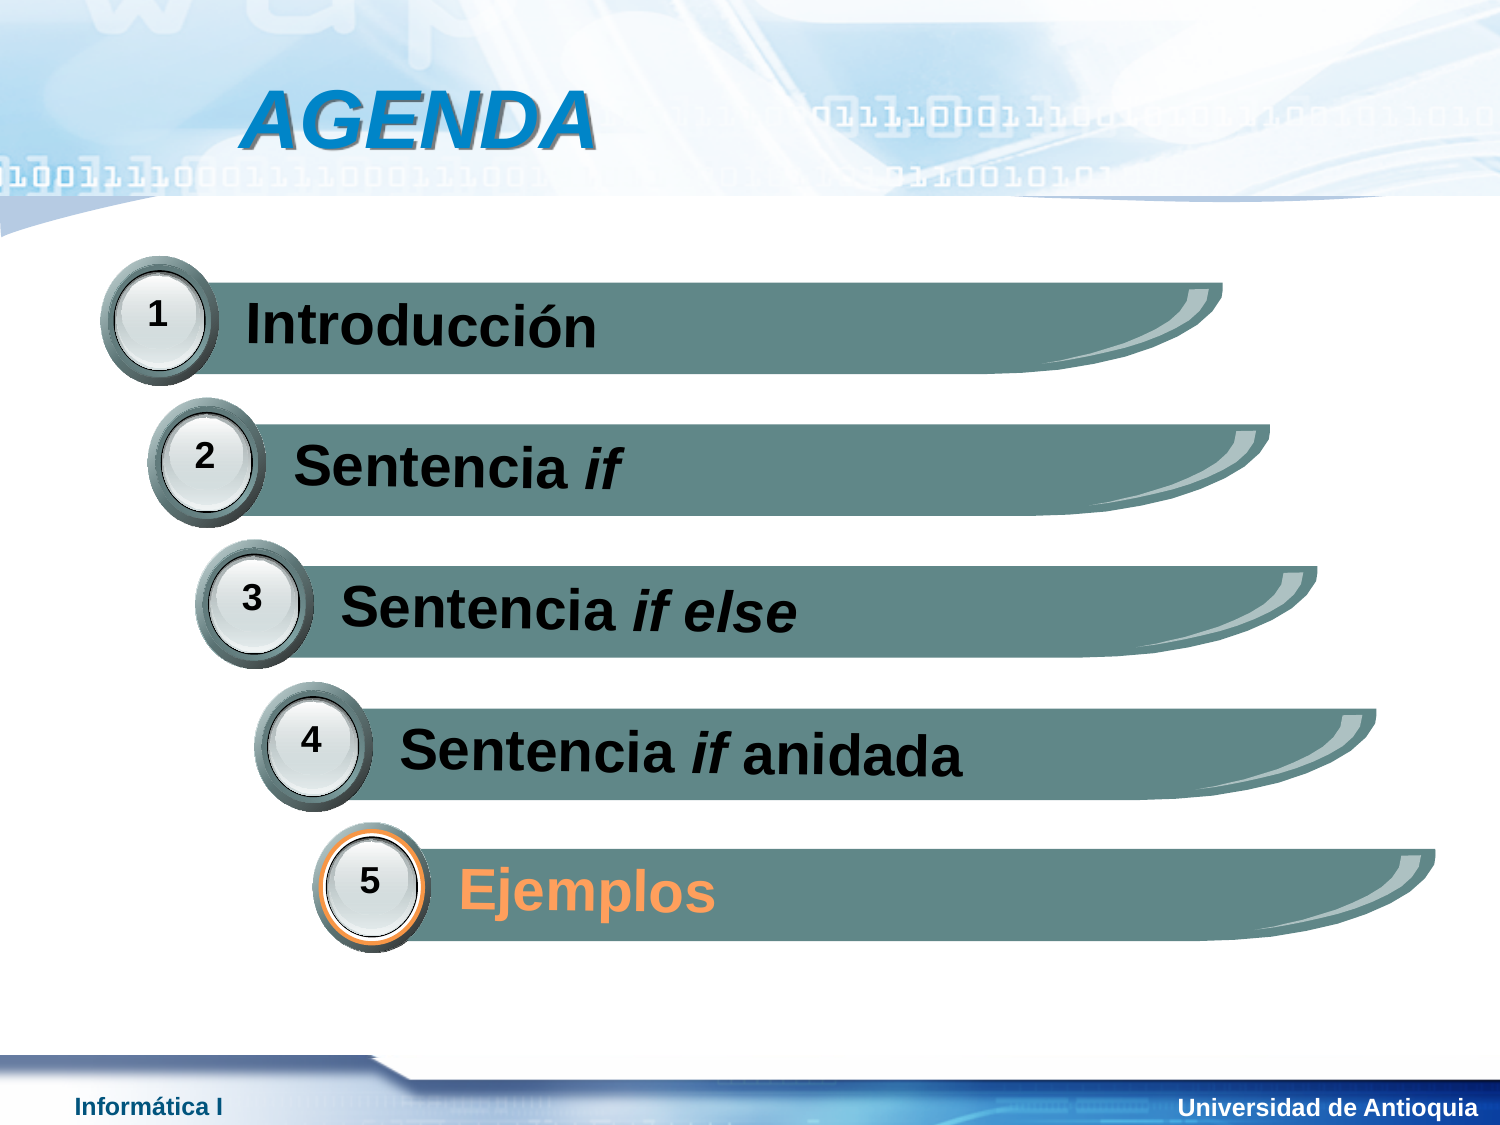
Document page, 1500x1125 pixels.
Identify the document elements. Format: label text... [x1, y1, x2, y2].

text_box [814, 848, 1436, 926]
text_box 4 [275, 701, 350, 775]
text_box 3 [216, 559, 291, 632]
text_box 1 [121, 275, 196, 349]
text_box Sentencia if else [325, 560, 1189, 659]
picture [0, 1055, 1500, 1125]
text_box [254, 681, 1141, 812]
text_box [195, 539, 1098, 669]
text_box 2 [169, 417, 243, 490]
text_box [622, 282, 1223, 359]
title AGENDA [224, 57, 1438, 150]
text_box [147, 397, 1044, 528]
text_box Sentencia if [278, 419, 1117, 517]
text_box [100, 256, 988, 386]
text_box Sentencia if anidada [384, 703, 1248, 801]
text_box [312, 822, 1208, 953]
text_box [748, 566, 1318, 648]
picture [0, 0, 1500, 196]
text_box [777, 708, 1377, 790]
text_box Introducción [230, 277, 1117, 375]
text_box [683, 424, 1270, 510]
text_box Ejemplos [443, 843, 1330, 942]
text_box 5 [334, 841, 408, 915]
